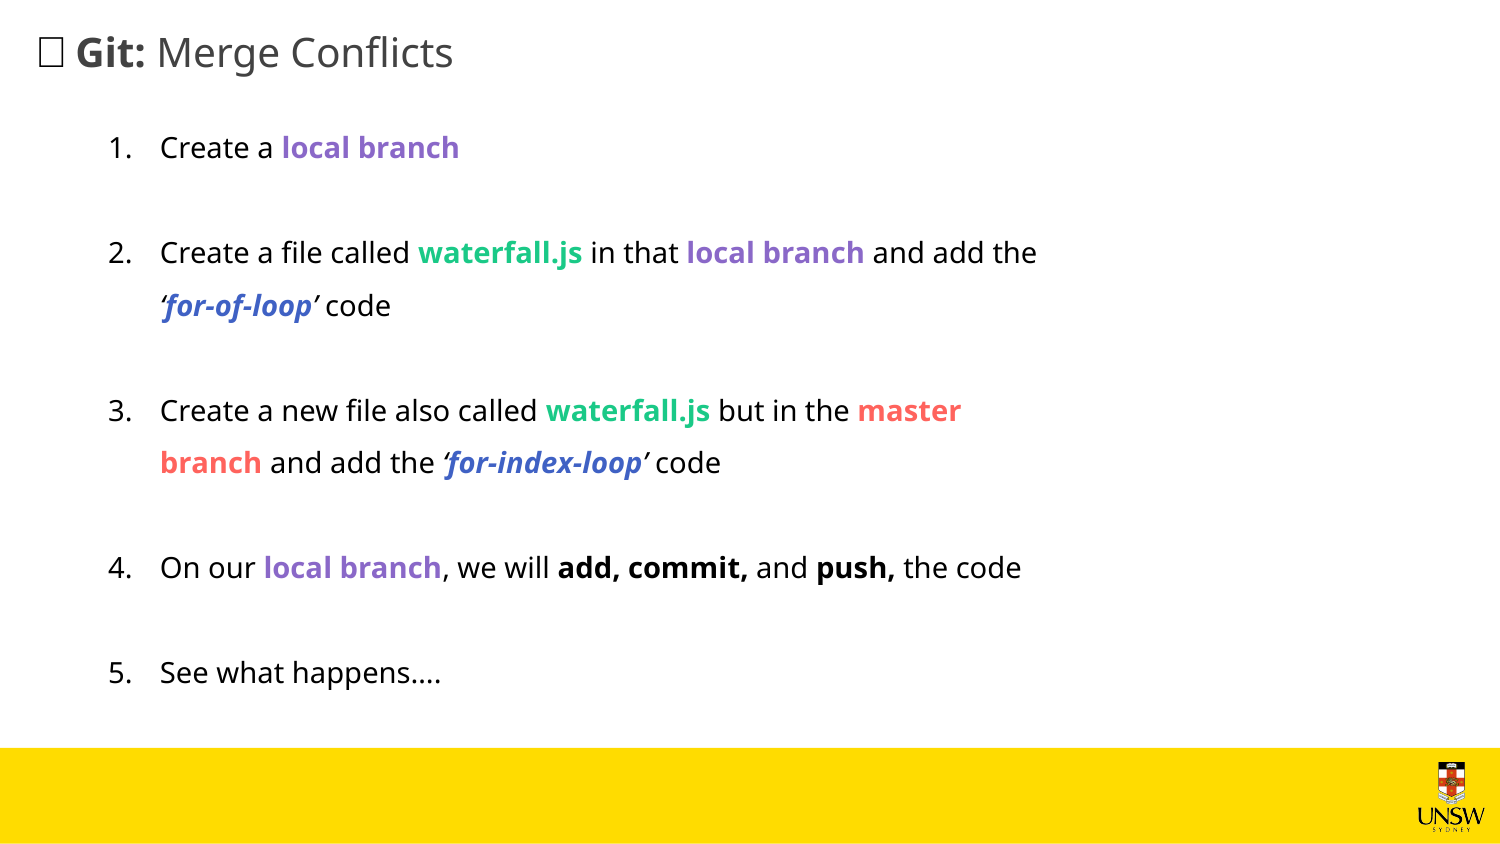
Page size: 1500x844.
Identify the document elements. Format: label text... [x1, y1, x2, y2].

text_box Create a local branch Create a file called waterfall.js in that local branch and add the ‘for-of-loop’ code Create a new file also called waterfall.js but in the master branch and add the ‘for-index-loop’ code On our local branch, we will add, commit, and push, the code See what happens…. [70, 97, 1083, 705]
picture [1418, 762, 1485, 832]
text_box 🌐 Git: Merge Conflicts [9, 8, 784, 92]
